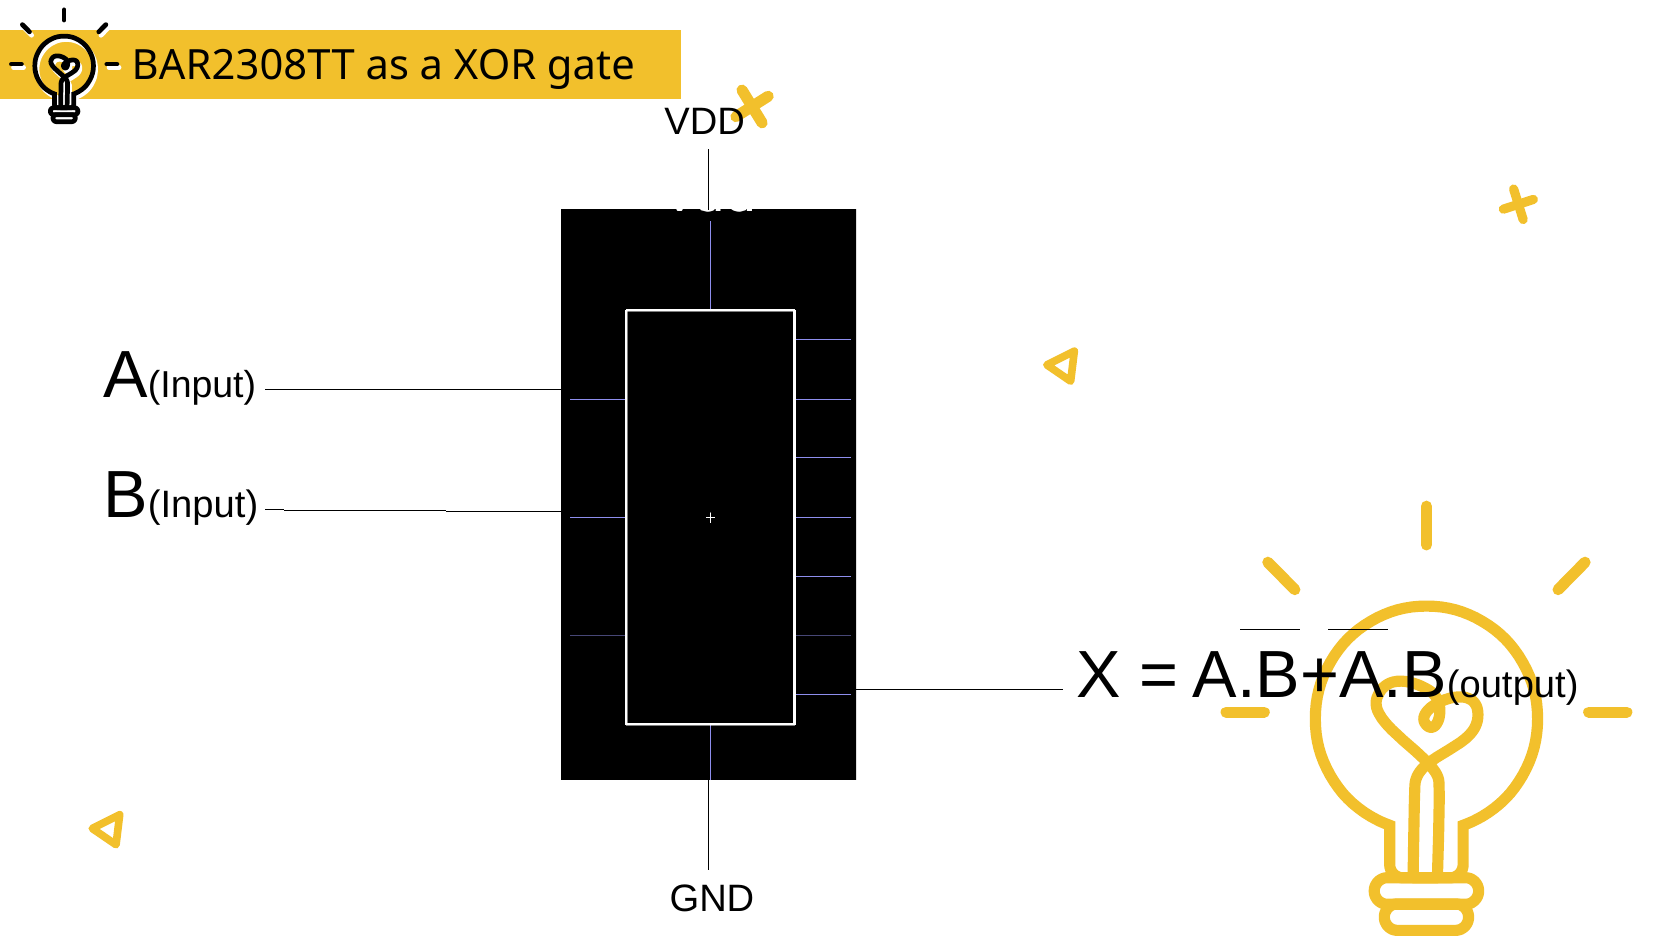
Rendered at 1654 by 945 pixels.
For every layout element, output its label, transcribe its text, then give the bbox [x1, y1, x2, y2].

text_box VDD [649, 92, 857, 150]
text_box A(Input) [88, 329, 296, 421]
text_box B(Input) [88, 449, 356, 541]
picture [561, 209, 857, 780]
text_box GND [654, 869, 833, 928]
text_box X = A.B+A.B(output) [1061, 629, 1654, 721]
title BAR2308TT as a XOR gate [131, 0, 798, 128]
